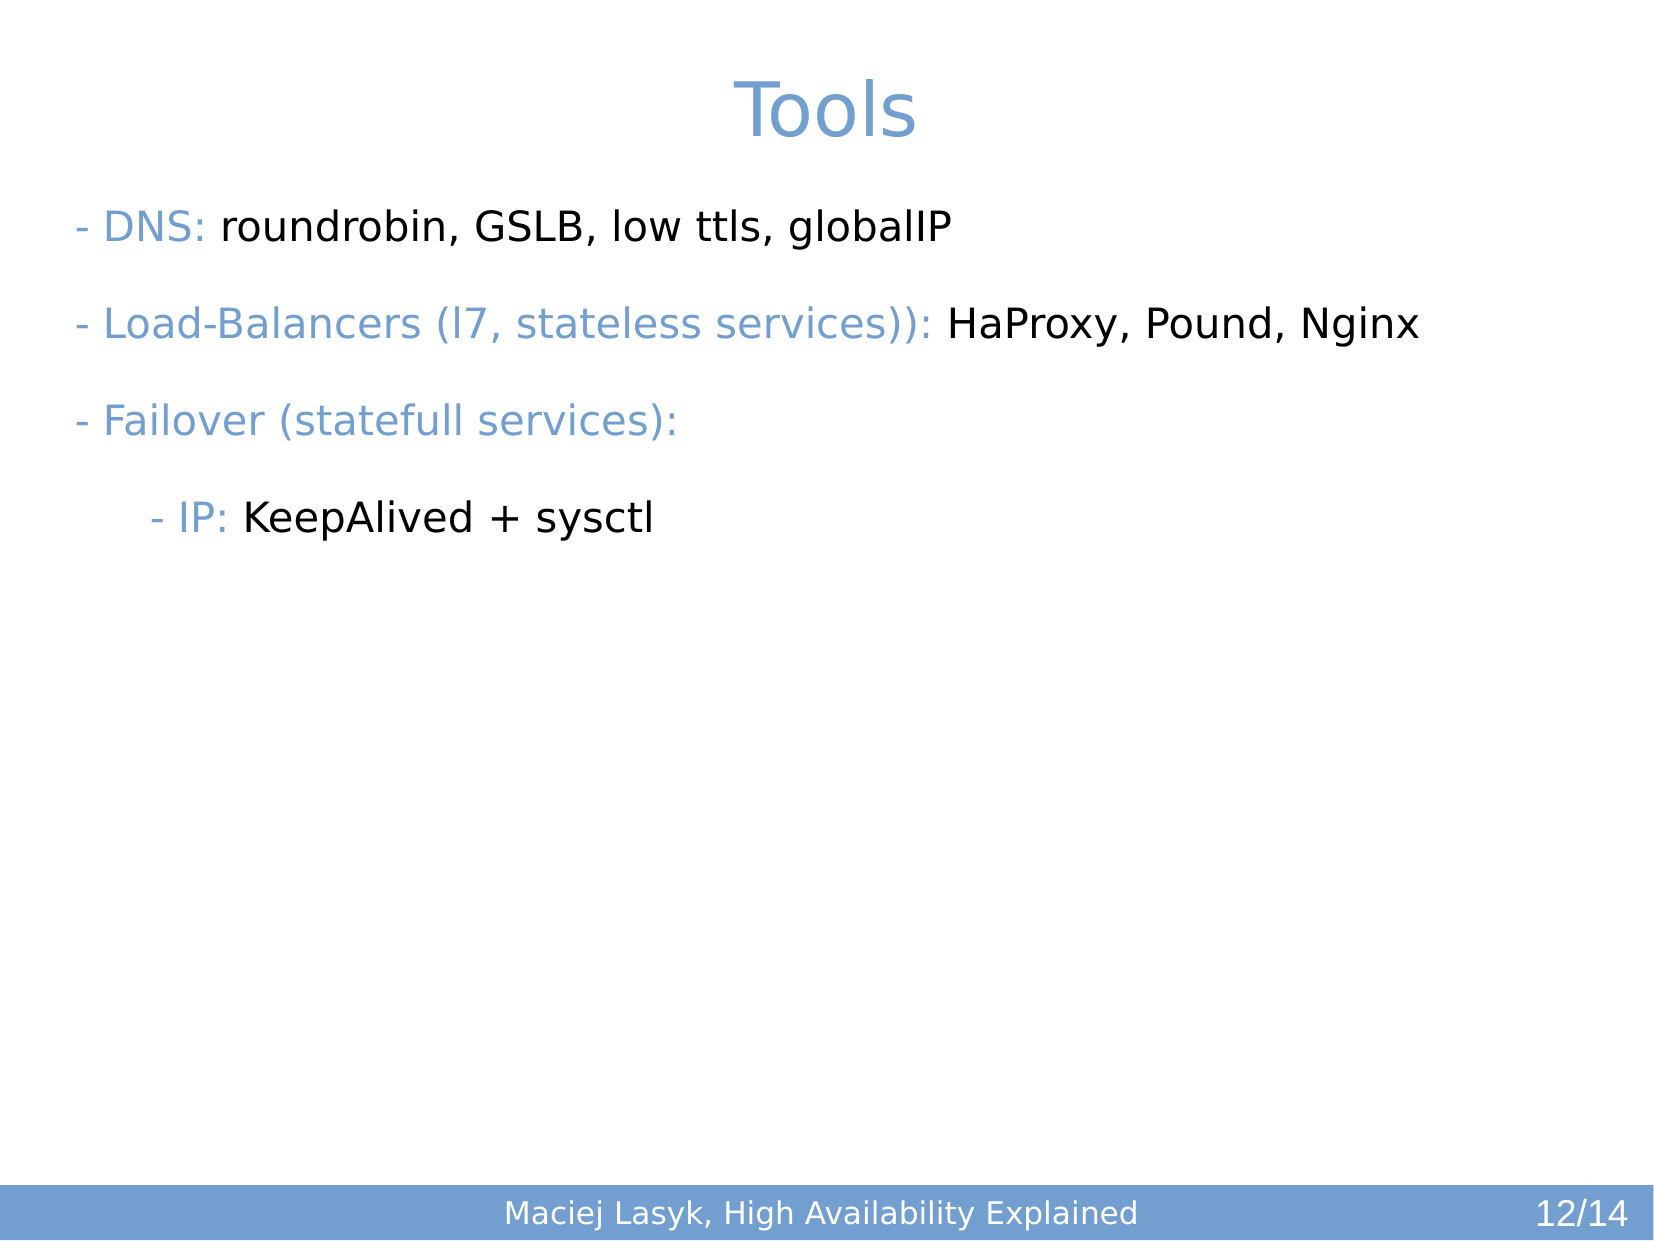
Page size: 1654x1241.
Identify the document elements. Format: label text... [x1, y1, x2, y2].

text_box [1644, 1185, 1654, 1241]
text_box 12/14 [1509, 1185, 1644, 1241]
text_box - DNS: roundrobin, GSLB, low ttls, globalIP - Load-Balancers (l7, stateless services)): HaProxy, Pound, Nginx - Failover (statefull services): - IP: KeepAlived + sysctl [60, 195, 1436, 550]
text_box Tools [719, 60, 934, 163]
text_box Maciej Lasyk, High Availability Explained [489, 1188, 1165, 1240]
text_box [0, 1185, 1509, 1241]
